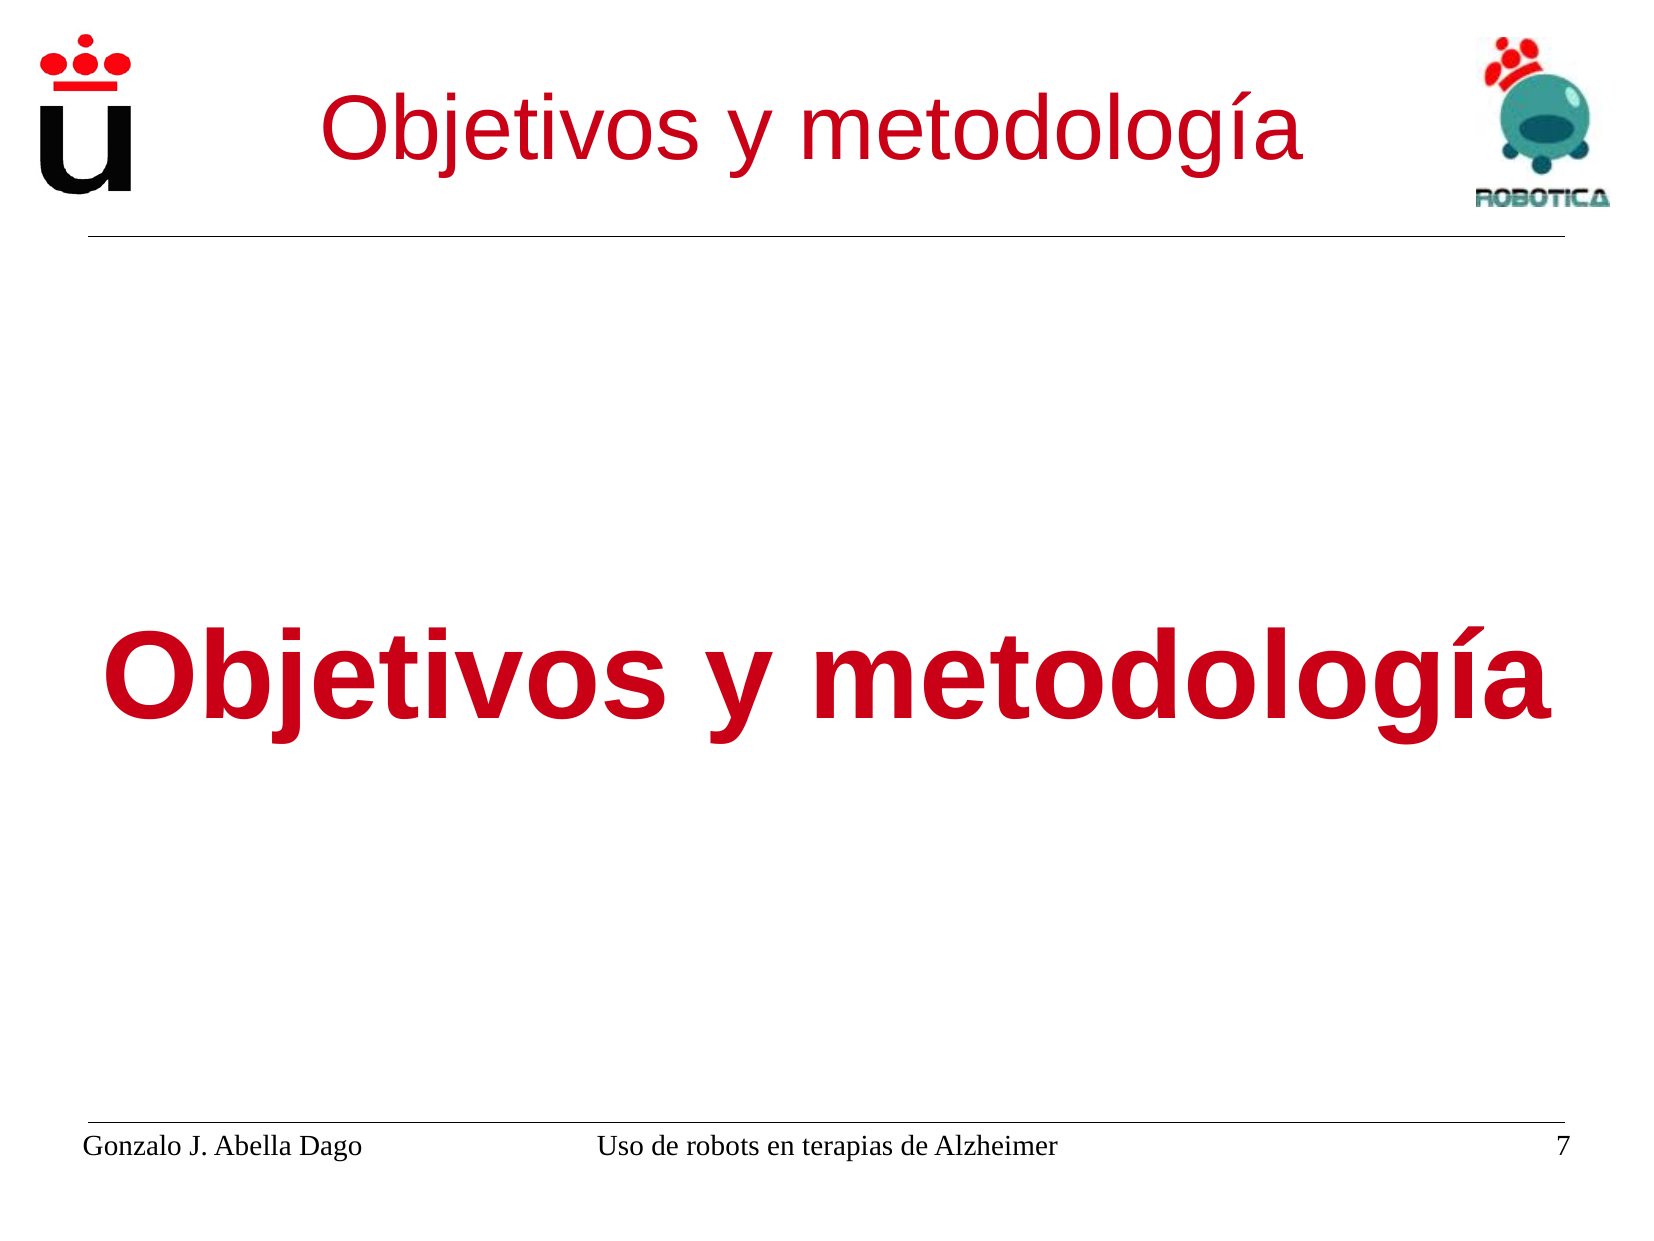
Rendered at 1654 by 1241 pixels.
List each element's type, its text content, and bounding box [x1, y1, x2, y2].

picture [29, 29, 148, 207]
picture [1476, 37, 1610, 207]
subtitle Objetivos y metodología [82, 273, 1571, 1077]
title Objetivos y metodología [206, 76, 1418, 180]
